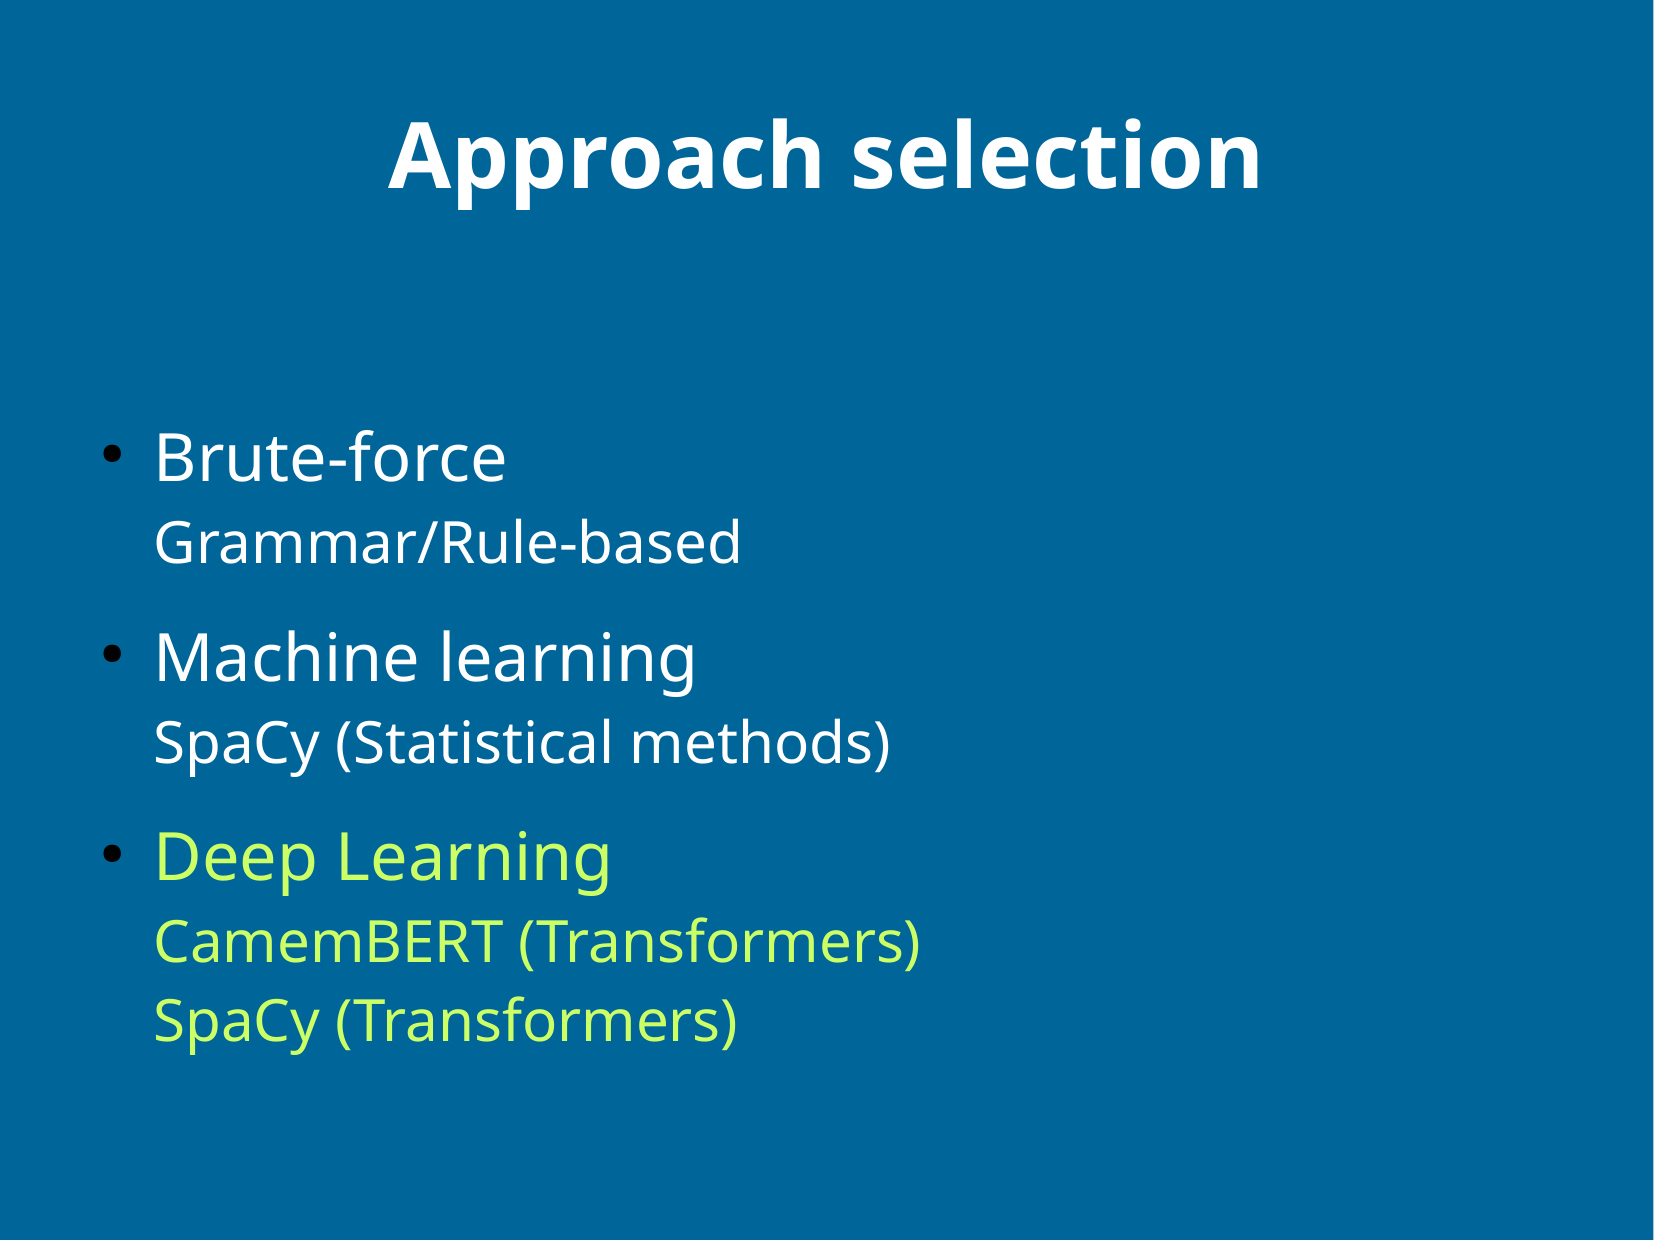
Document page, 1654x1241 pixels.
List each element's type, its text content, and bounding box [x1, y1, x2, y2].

list Brute-force Grammar/Rule-based Machine learning SpaCy (Statistical methods) Deep Learning CamemBERT (Transformers) SpaCy (Transformers) [82, 290, 1571, 1164]
title Approach selection [82, 49, 1571, 257]
